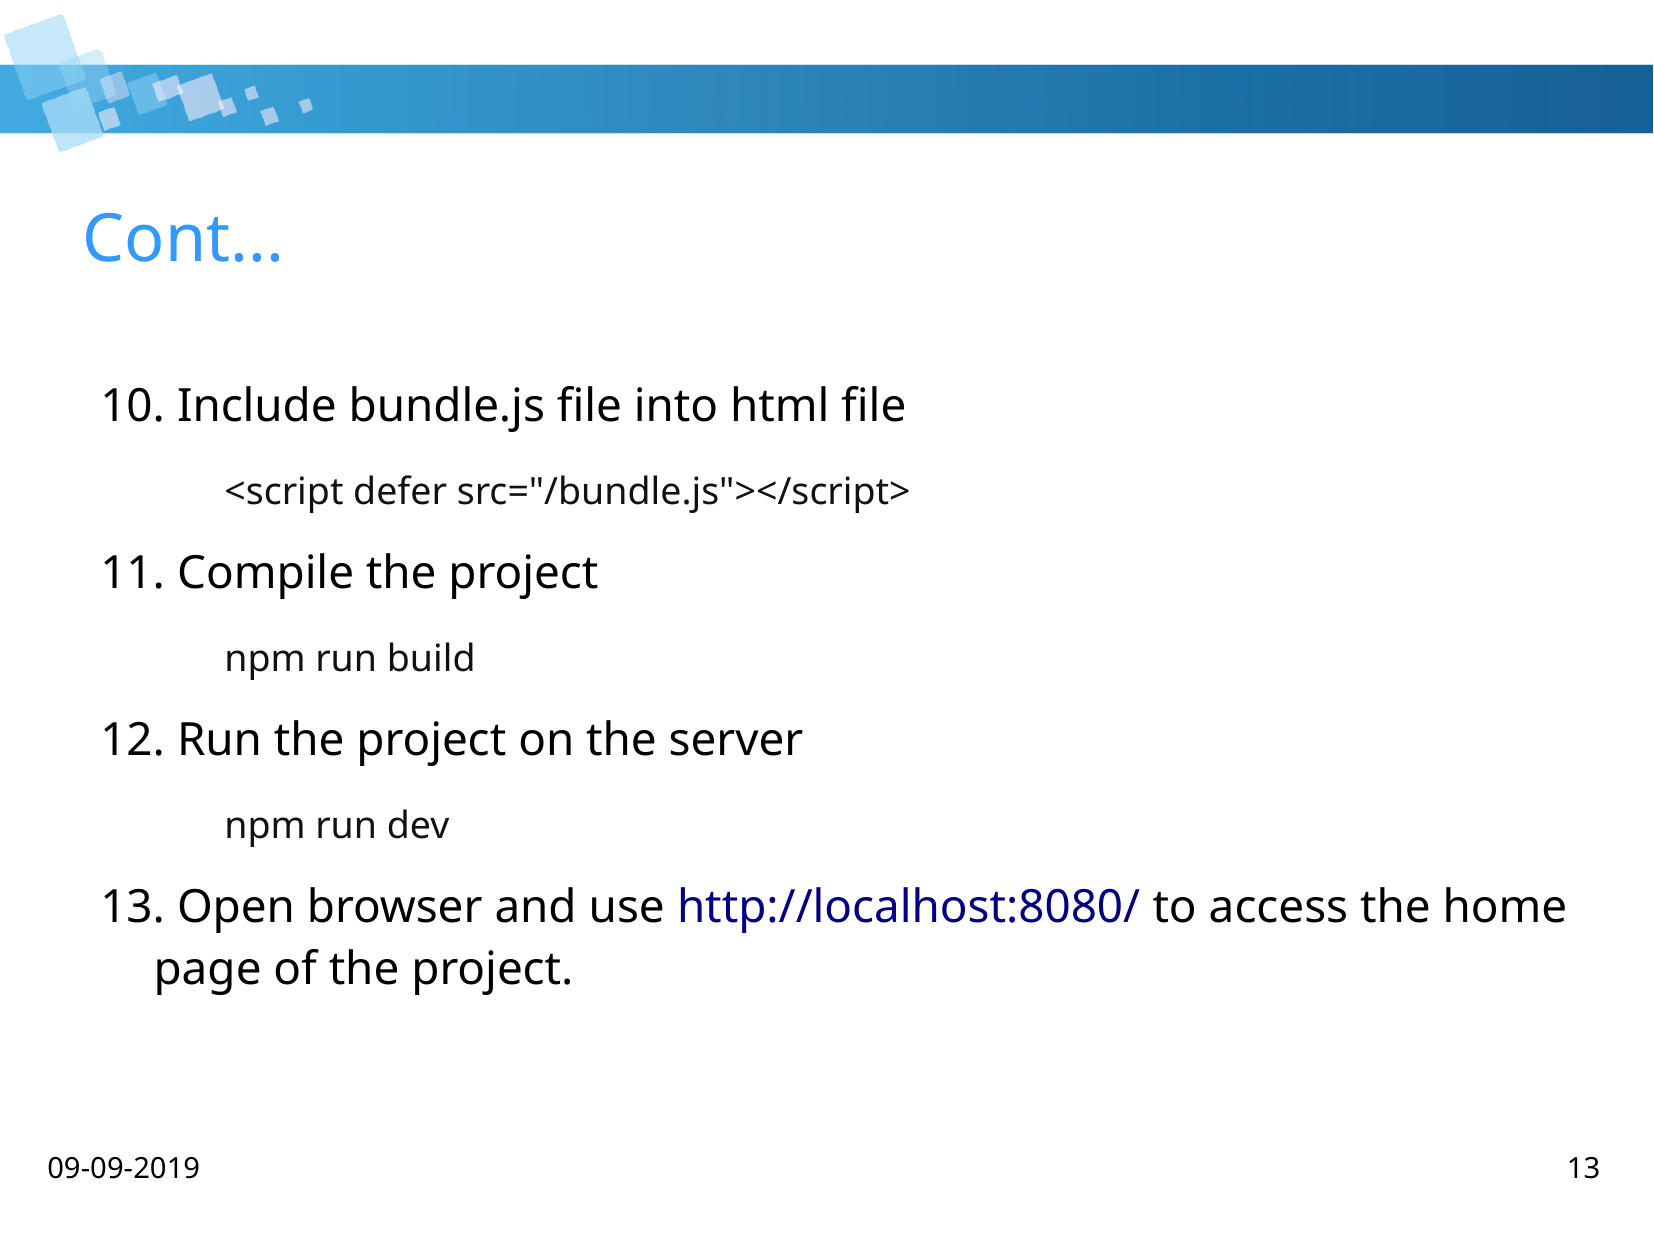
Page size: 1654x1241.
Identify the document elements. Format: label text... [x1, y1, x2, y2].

picture [0, 0, 1653, 1238]
title Cont... [82, 132, 1571, 340]
list Include bundle.js file into html file <script defer src="/bundle.js"></script> Compile the project npm run build Run the project on the server npm run dev Open browser and use http://localhost:8080/ to access the home page of the project. [82, 372, 1571, 1093]
